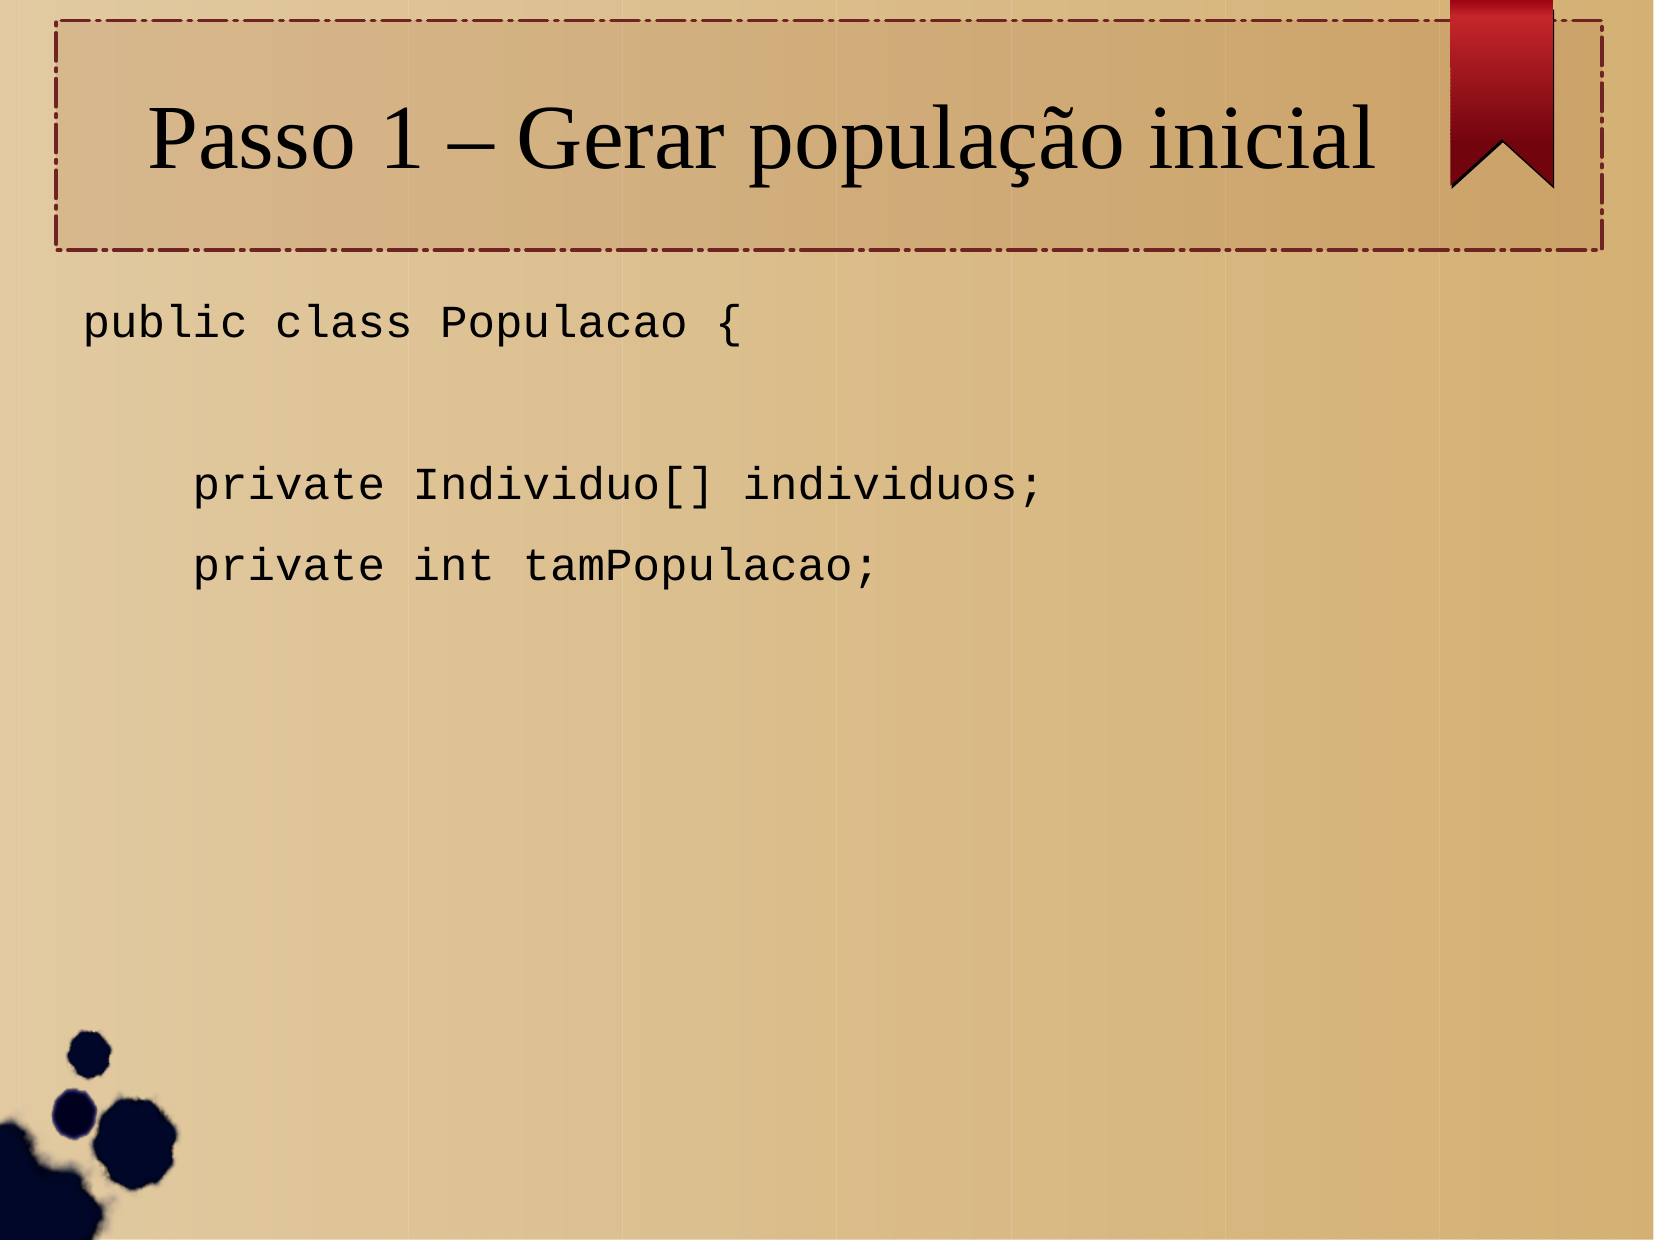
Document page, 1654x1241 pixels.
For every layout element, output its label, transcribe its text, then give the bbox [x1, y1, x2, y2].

list public class Populacao { private Individuo[] individuos; private int tamPopulacao; [82, 299, 1571, 1019]
title Passo 1 – Gerar população inicial [82, 47, 1412, 229]
